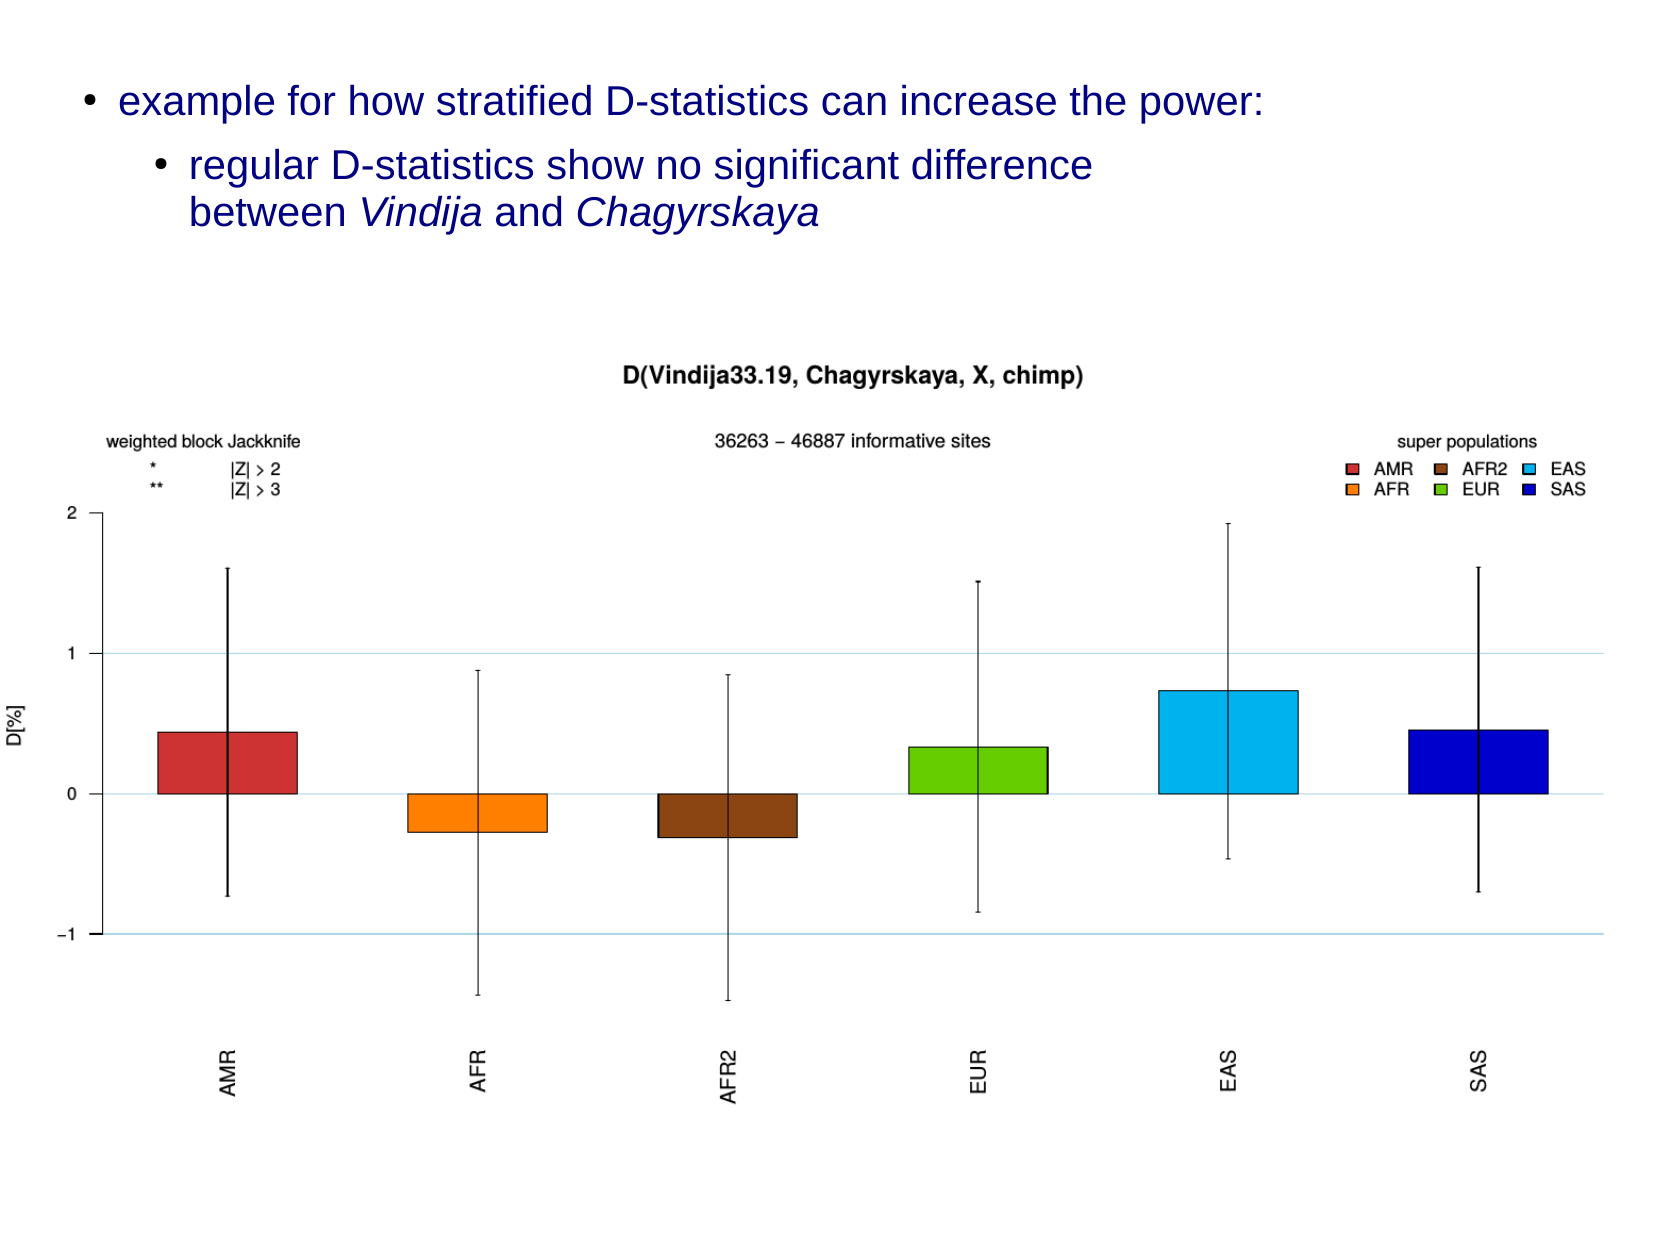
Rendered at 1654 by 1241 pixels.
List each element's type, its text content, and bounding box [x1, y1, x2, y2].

picture [0, 324, 1654, 1216]
subtitle example for how stratified D-statistics can increase the power: regular D-statistics show no significant difference between Vindija and Chagyrskaya [82, 77, 1606, 316]
